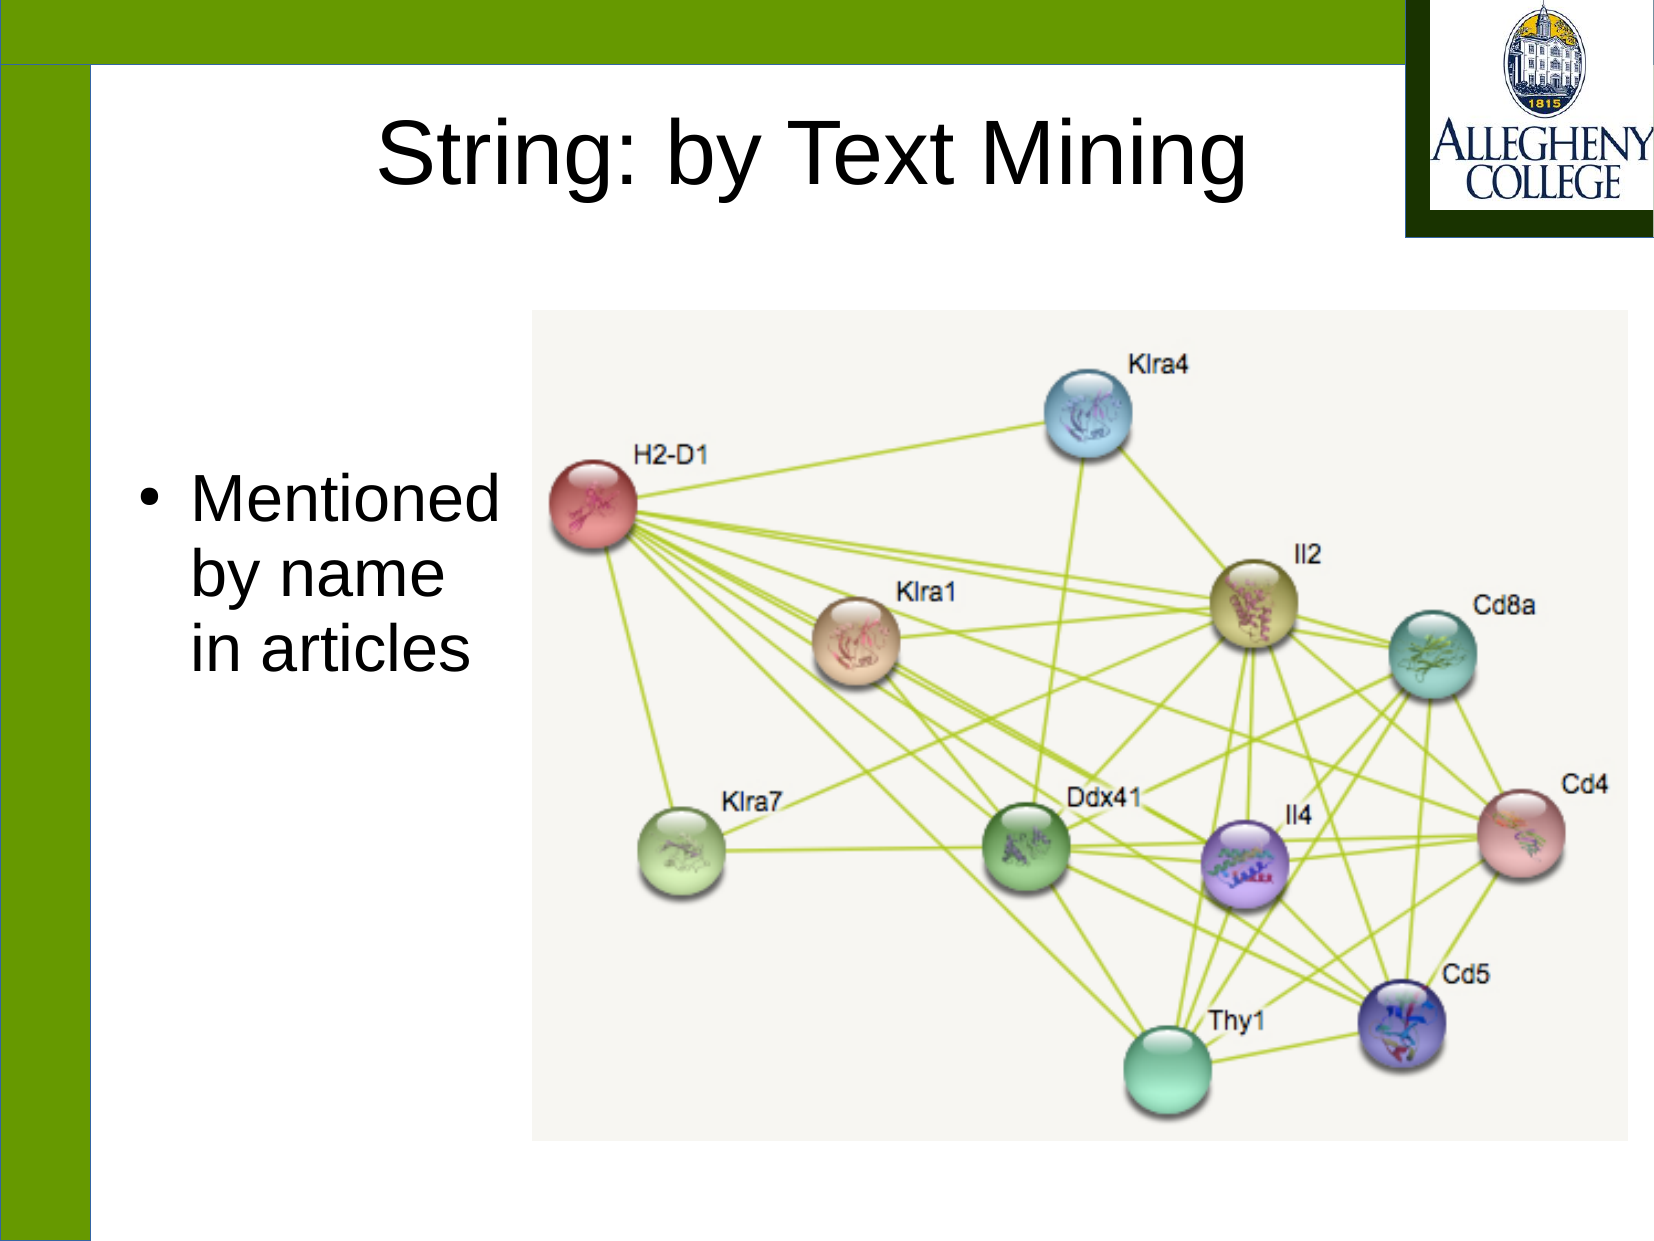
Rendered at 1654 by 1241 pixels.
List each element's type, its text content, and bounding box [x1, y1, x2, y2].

picture [1430, 0, 1654, 210]
title String: by Text Mining [112, 65, 1515, 257]
text_box [0, 0, 1654, 1241]
list Mentioned by name in articles [120, 461, 511, 1087]
picture [532, 310, 1628, 1141]
